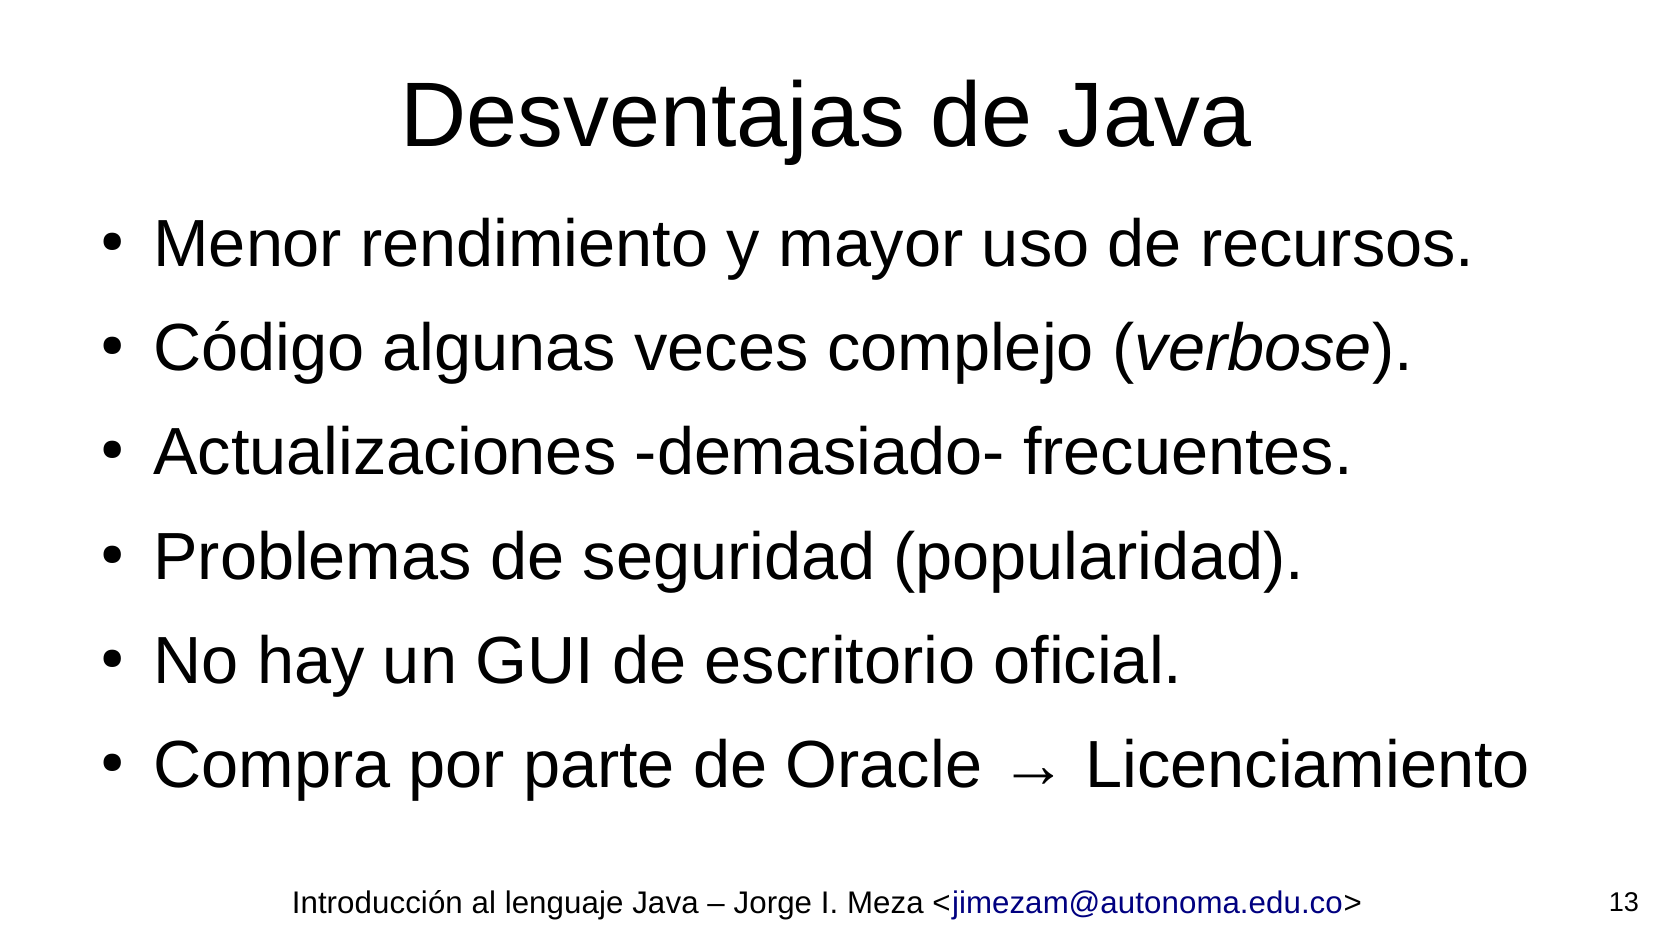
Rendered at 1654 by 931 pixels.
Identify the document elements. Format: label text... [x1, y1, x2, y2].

title Desventajas de Java [82, 37, 1571, 193]
list Menor rendimiento y mayor uso de recursos. Código algunas veces complejo (verbose). Actualizaciones -demasiado- frecuentes. Problemas de seguridad (popularidad). No hay un GUI de escritorio oficial. Compra por parte de Oracle → Licenciamiento [82, 205, 1571, 886]
